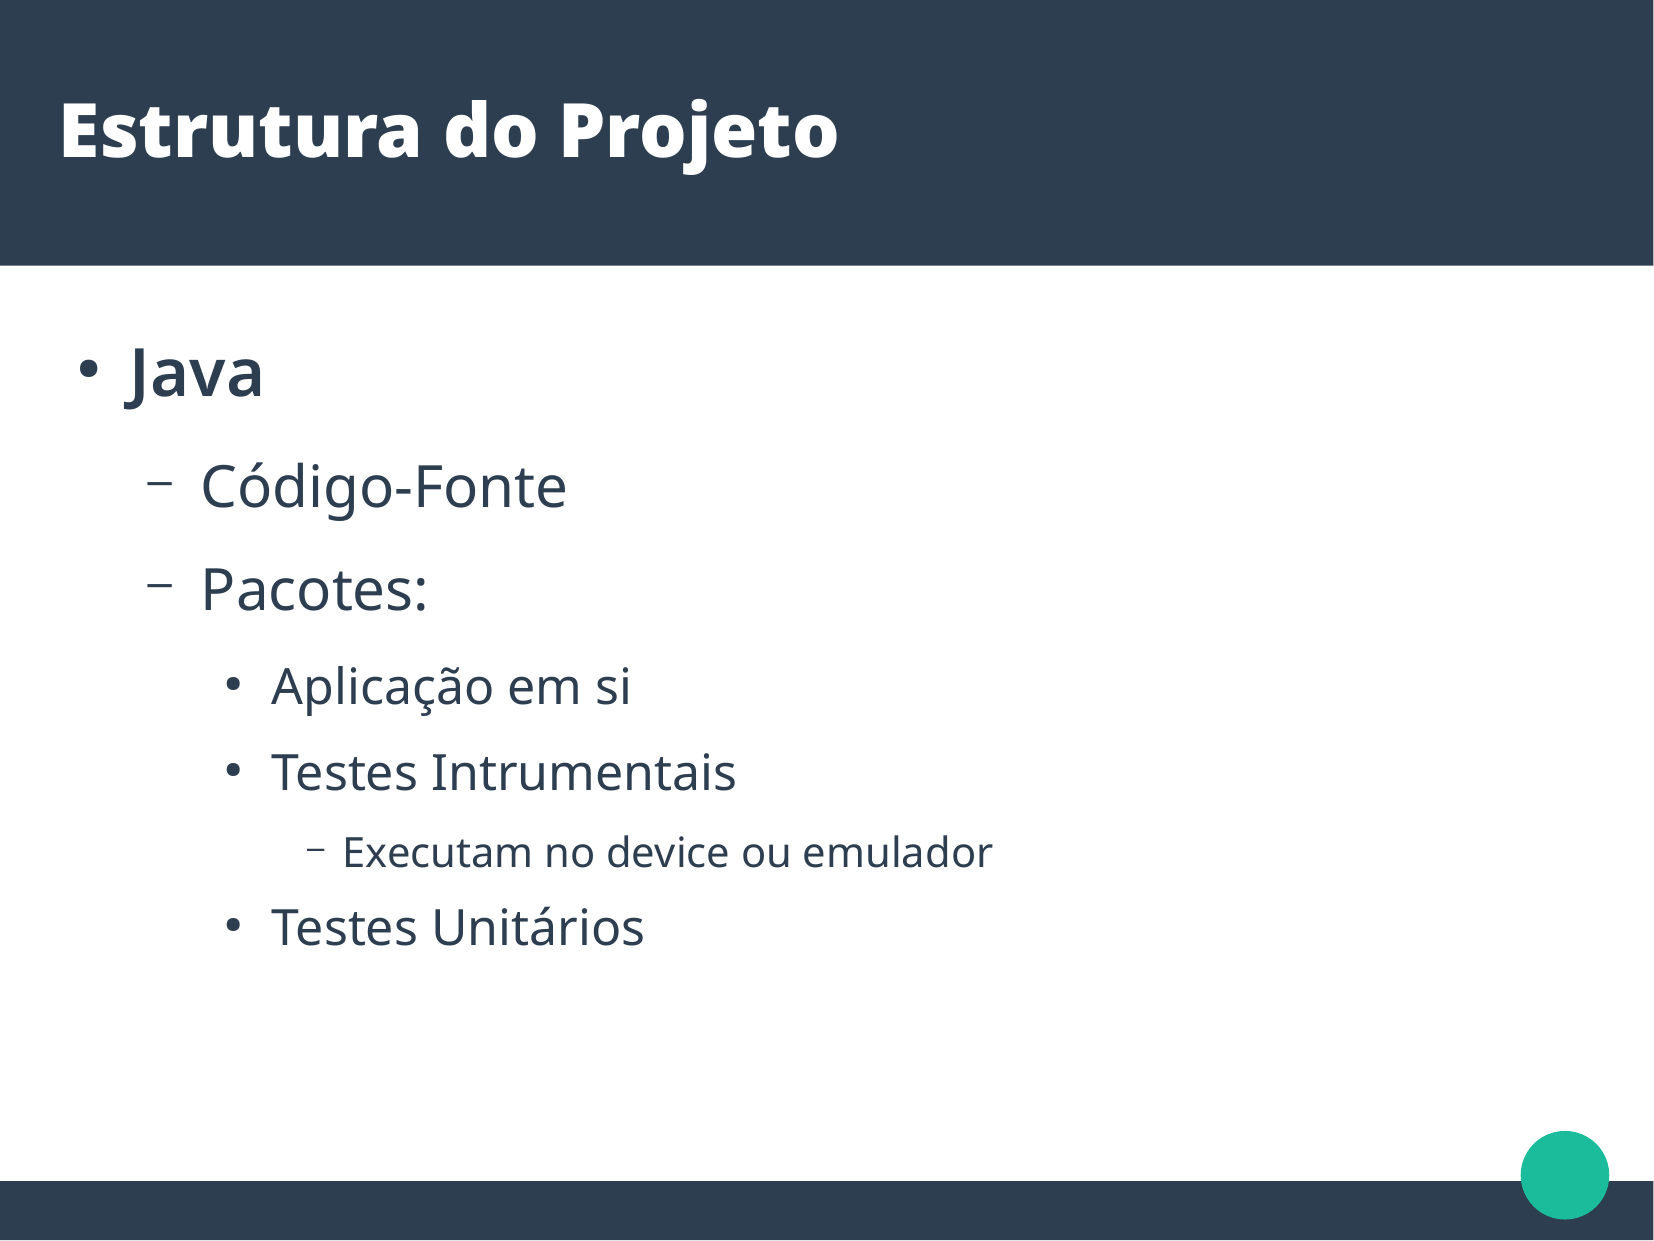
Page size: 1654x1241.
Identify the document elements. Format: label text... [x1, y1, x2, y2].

title Estrutura do Projeto [59, 49, 1595, 207]
list Java Código-Fonte Pacotes: Aplicação em si Testes Intrumentais Executam no device ou emulador Testes Unitários [59, 324, 1595, 1152]
